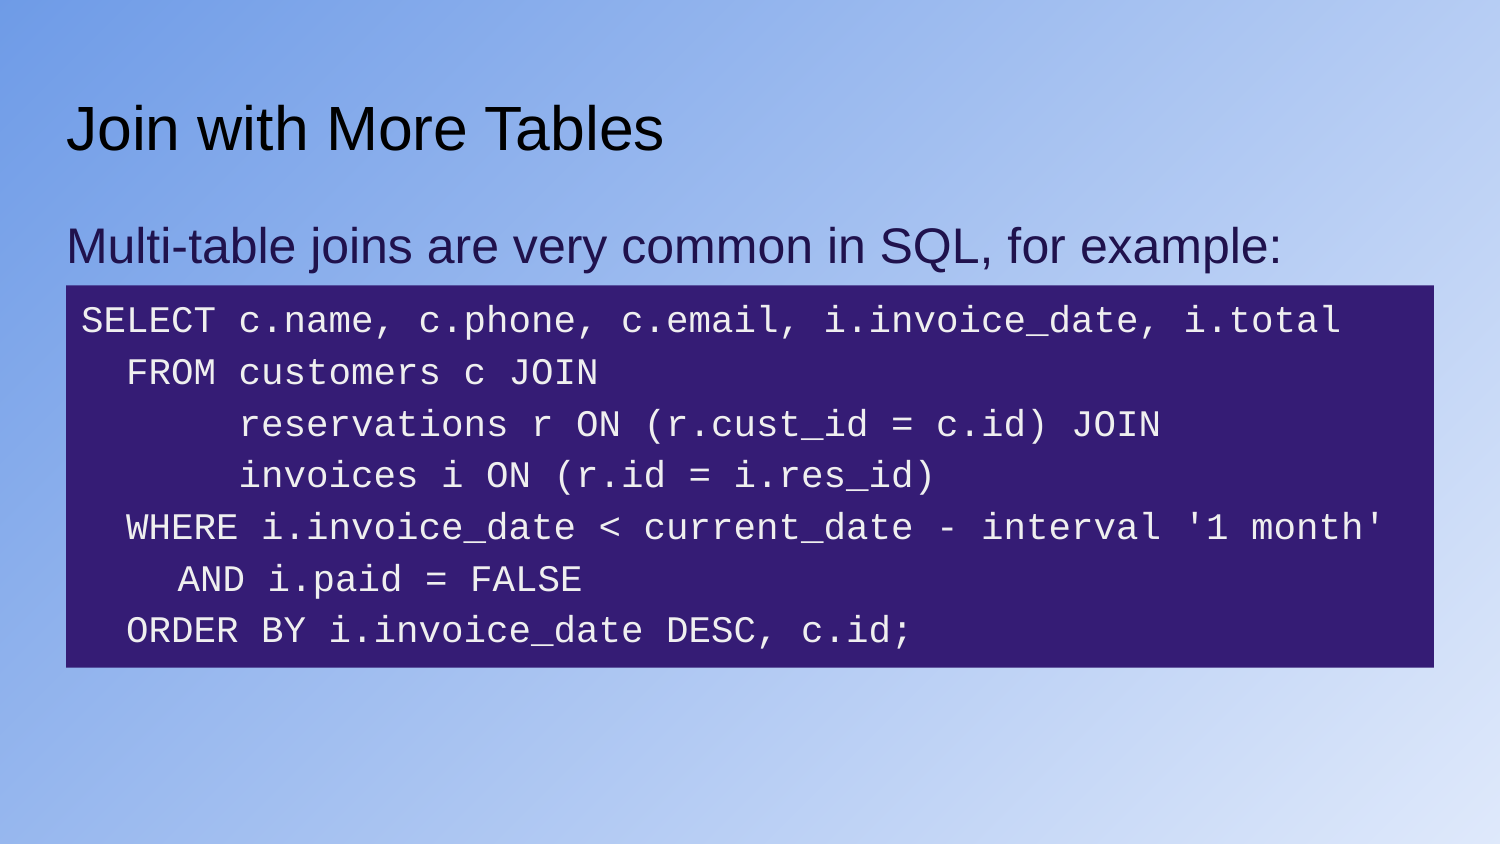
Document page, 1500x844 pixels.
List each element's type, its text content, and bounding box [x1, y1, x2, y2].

title Join with More Tables [51, 72, 1449, 167]
text_box SELECT c.name, c.phone, c.email, i.invoice_date, i.total FROM customers c JOIN reservations r ON (r.cust_id = c.id) JOIN invoices i ON (r.id = i.res_id) WHERE i.invoice_date < current_date - interval '1 month' AND i.paid = FALSE ORDER BY i.invoice_date DESC, c.id; [66, 285, 1434, 668]
list Multi-table joins are very common in SQL, for example: [51, 189, 1449, 750]
